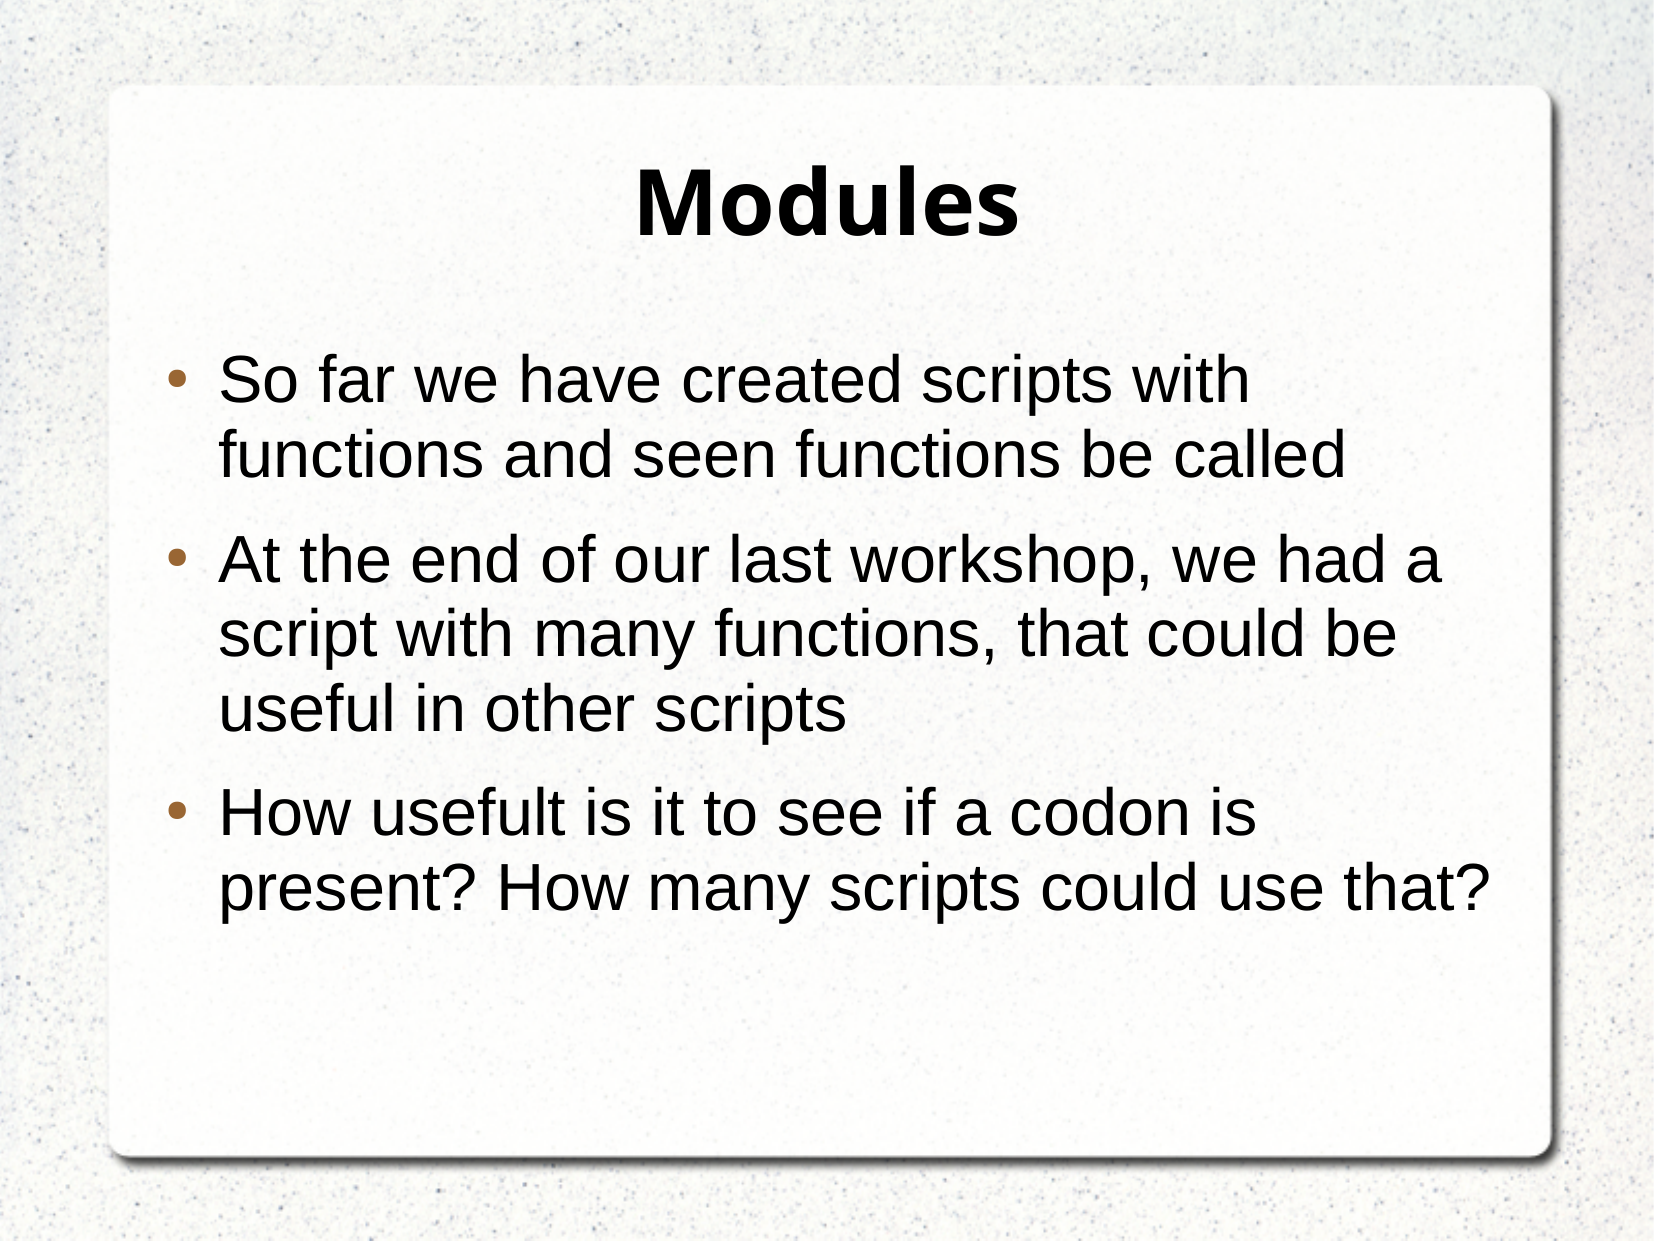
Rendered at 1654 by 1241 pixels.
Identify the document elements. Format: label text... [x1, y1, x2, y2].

title Modules [118, 96, 1536, 304]
list So far we have created scripts with functions and seen functions be called At the end of our last workshop, we had a script with many functions, that could be useful in other scripts How usefult is it to see if a codon is present? How many scripts could use that? [147, 342, 1506, 978]
picture [0, 0, 1654, 1241]
